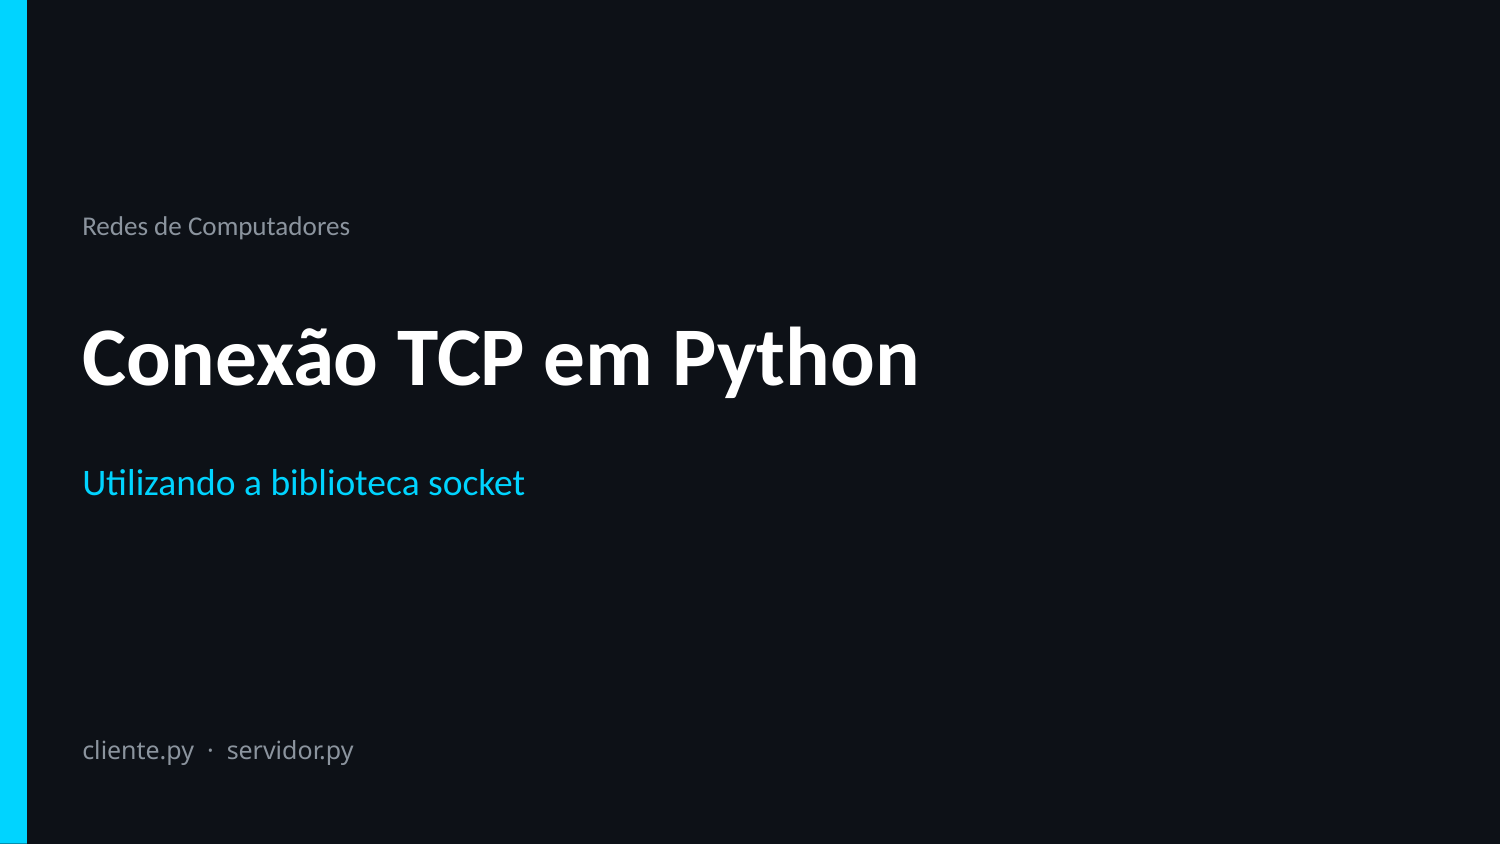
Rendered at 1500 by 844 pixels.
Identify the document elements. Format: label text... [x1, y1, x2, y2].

text_box Utilizando a biblioteca socket [67, 442, 1418, 518]
text_box [0, 0, 27, 844]
text_box cliente.py · servidor.py [67, 719, 1418, 780]
text_box Redes de Computadores [67, 194, 1418, 255]
text_box Conexão TCP em Python [67, 262, 1418, 442]
